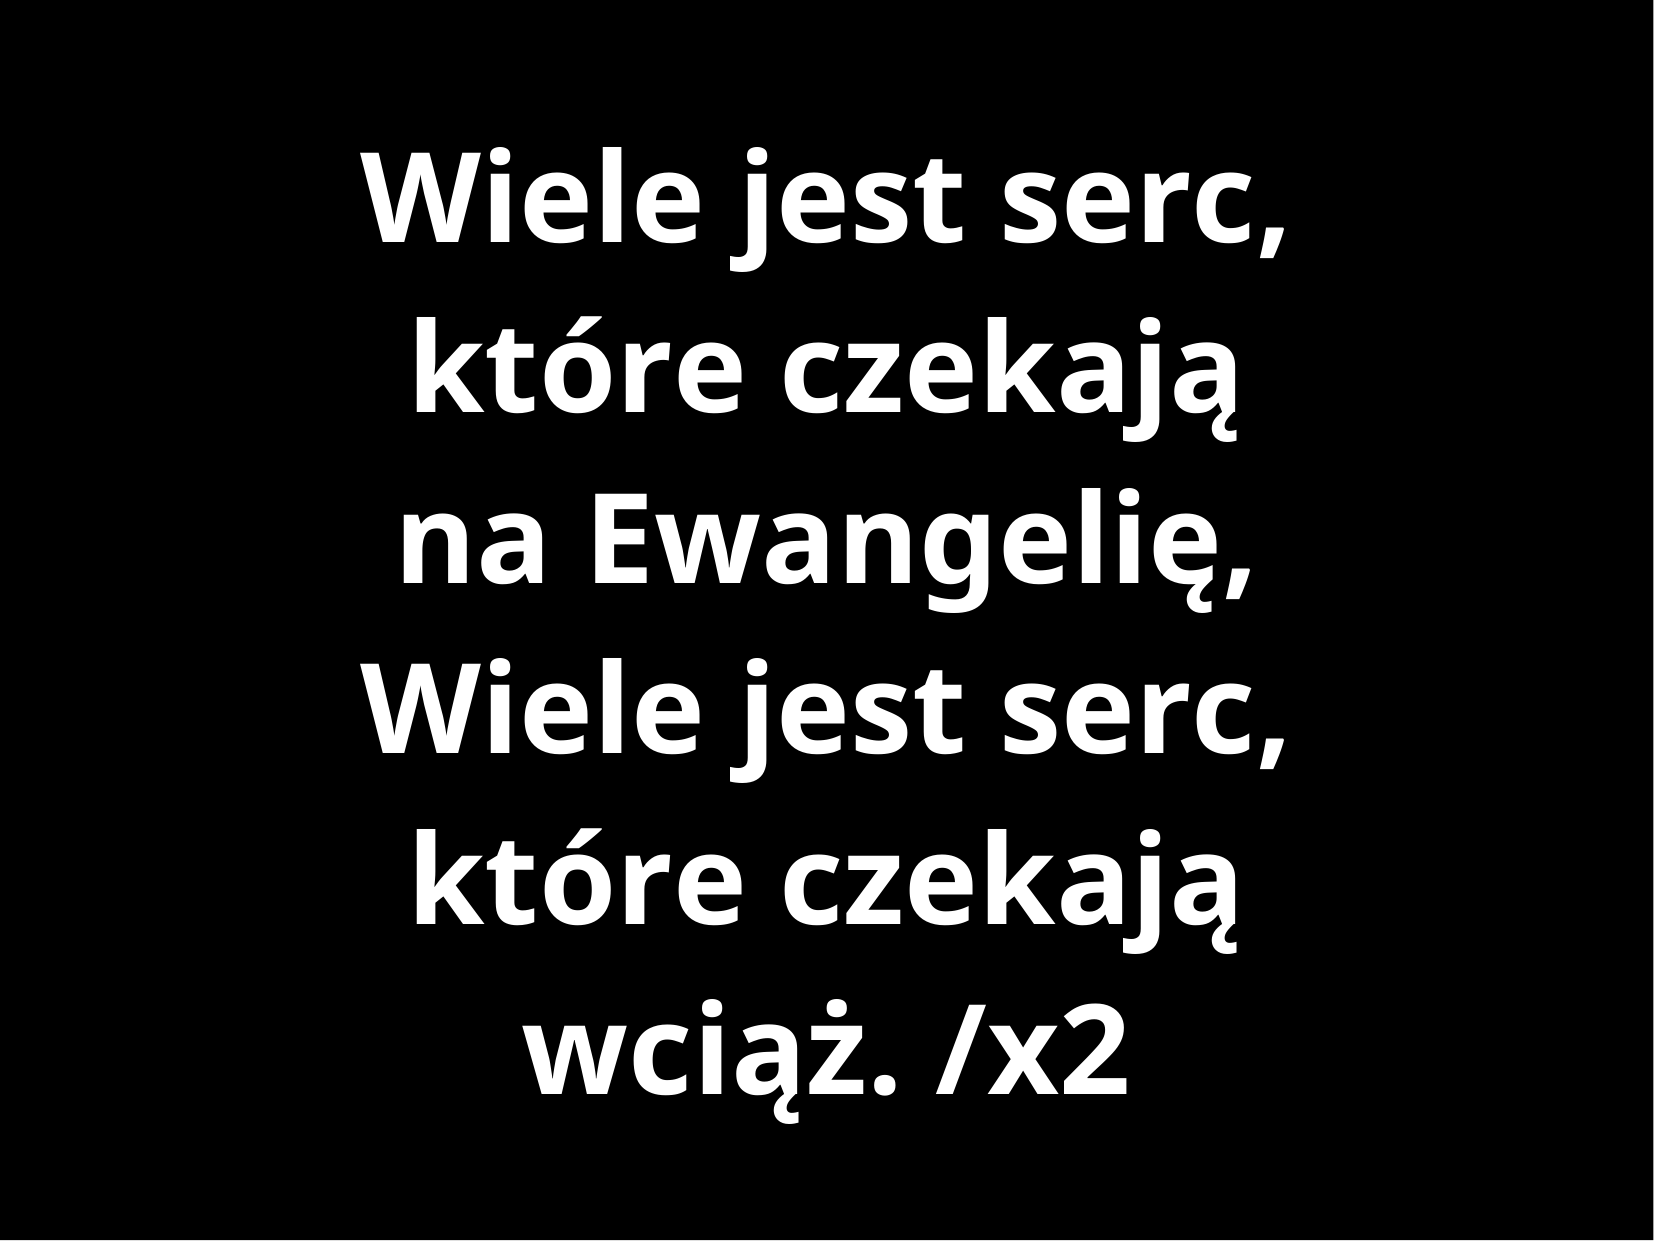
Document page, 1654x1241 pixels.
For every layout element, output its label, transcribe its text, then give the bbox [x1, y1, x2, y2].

title Wiele jest serc, które czekają na Ewangelię, Wiele jest serc, które czekają wciąż. /x2 [0, 0, 1654, 1241]
